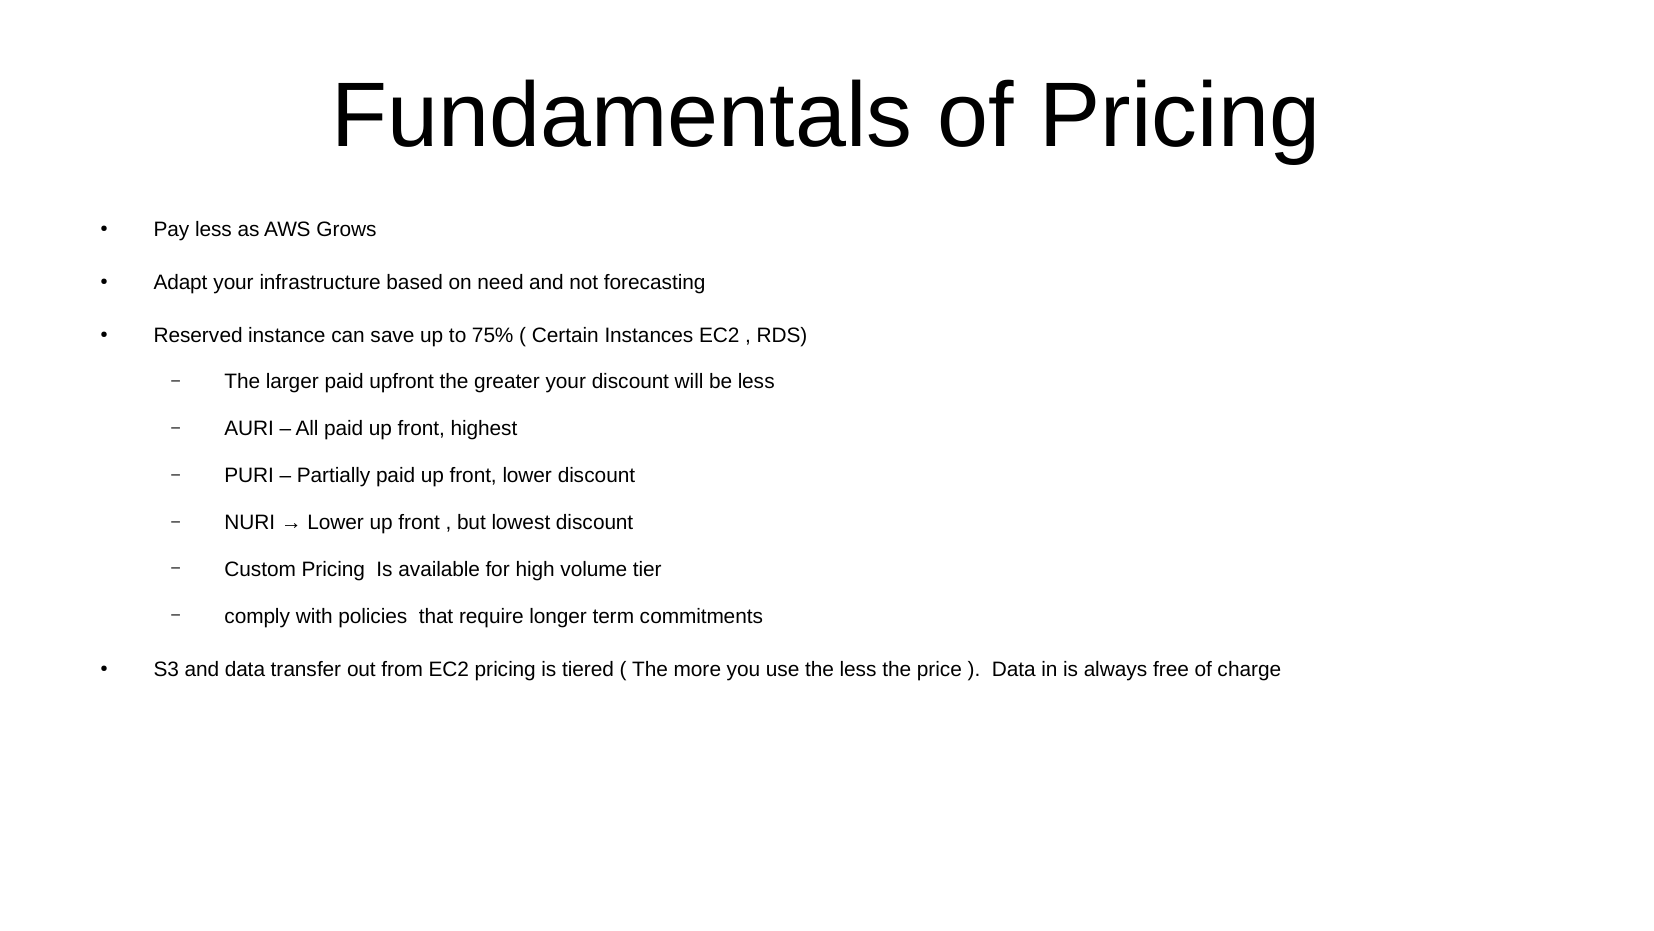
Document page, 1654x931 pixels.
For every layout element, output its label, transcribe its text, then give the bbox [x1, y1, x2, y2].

title Fundamentals of Pricing [82, 37, 1571, 193]
list Pay less as AWS Grows Adapt your infrastructure based on need and not forecasting Reserved instance can save up to 75% ( Certain Instances EC2 , RDS) The larger paid upfront the greater your discount will be less AURI – All paid up front, highest PURI – Partially paid up front, lower discount NURI → Lower up front , but lowest discount Custom Pricing Is available for high volume tier comply with policies that require longer term commitments S3 and data transfer out from EC2 pricing is tiered ( The more you use the less the price ). Data in is always free of charge [82, 217, 1571, 901]
